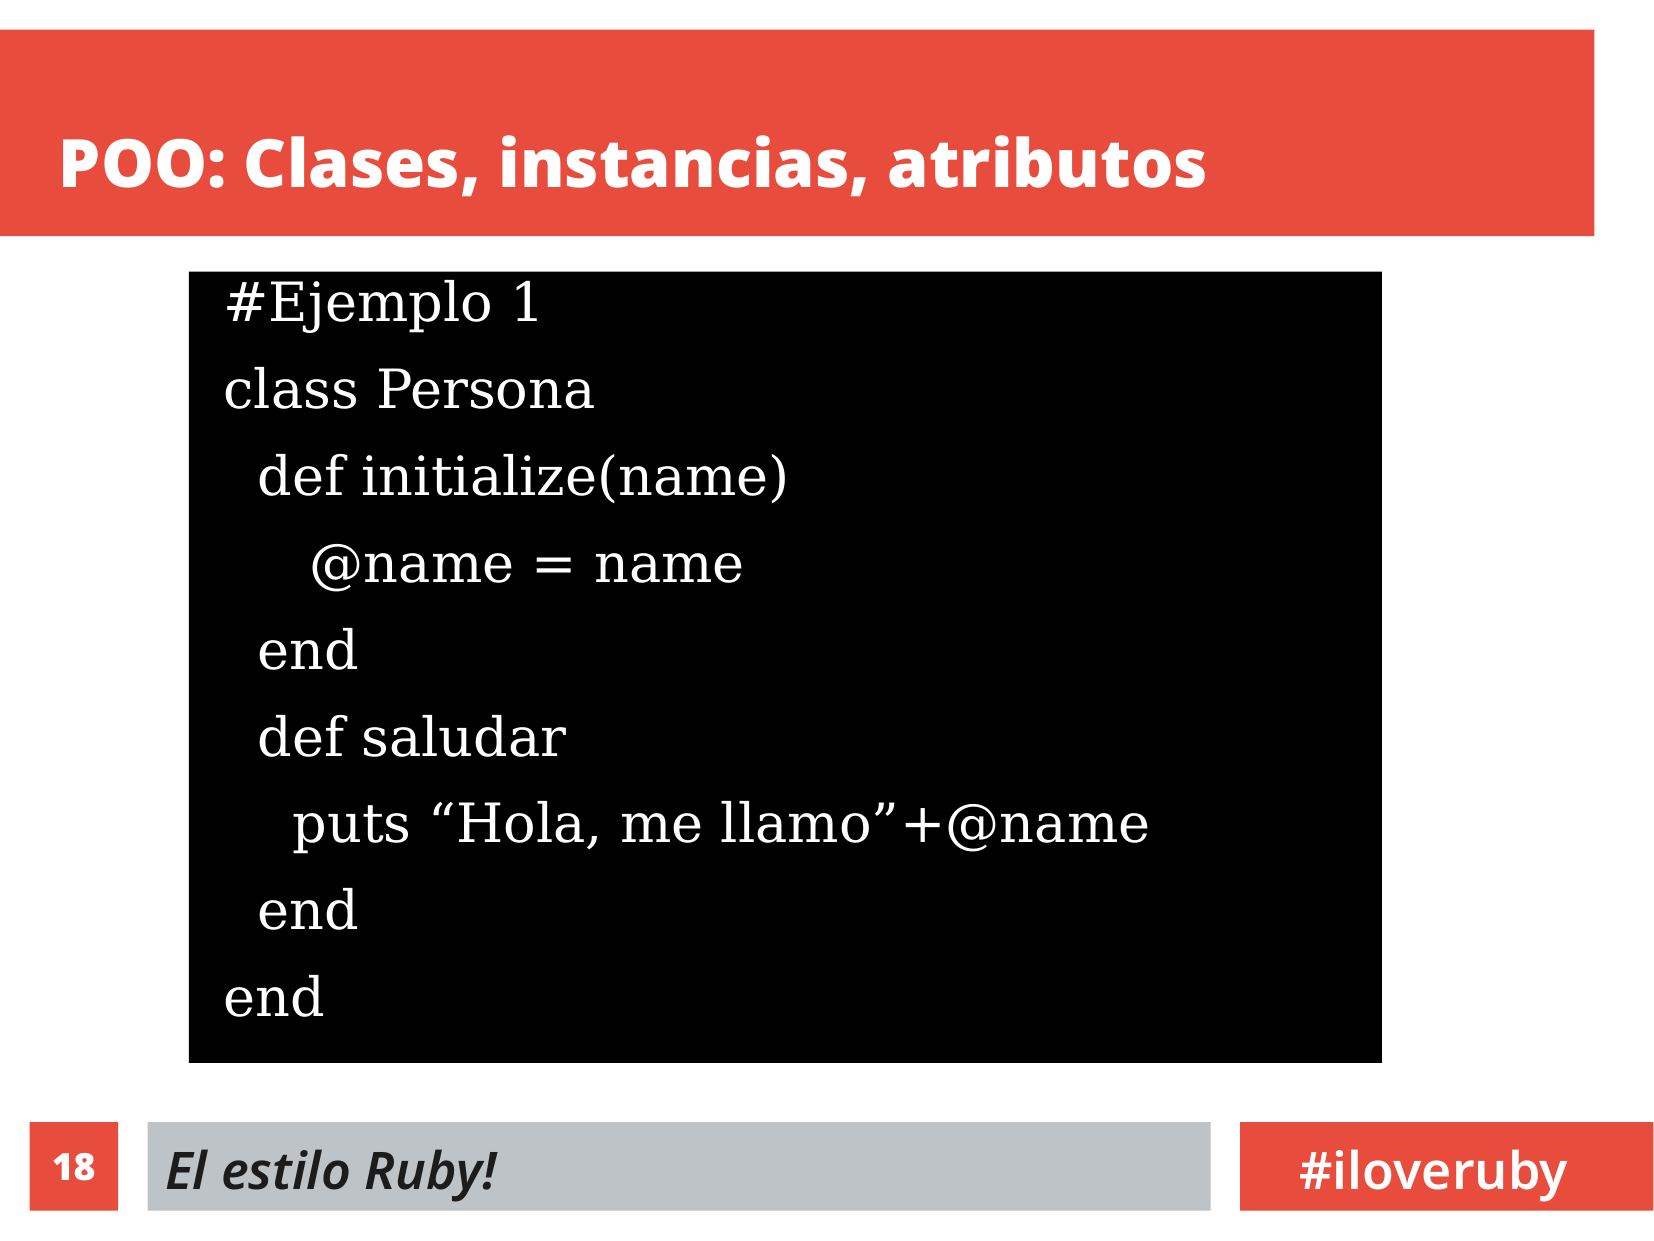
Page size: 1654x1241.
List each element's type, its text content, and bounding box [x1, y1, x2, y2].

list El estilo Ruby! [165, 1133, 1182, 1205]
list #iloveruby [1299, 1133, 1607, 1205]
list #Ejemplo 1 class Persona def initialize(name) @name = name end def saludar puts “Hola, me llamo”+@name end end [188, 271, 1382, 1063]
title POO: Clases, instancias, atributos [59, 59, 1595, 207]
